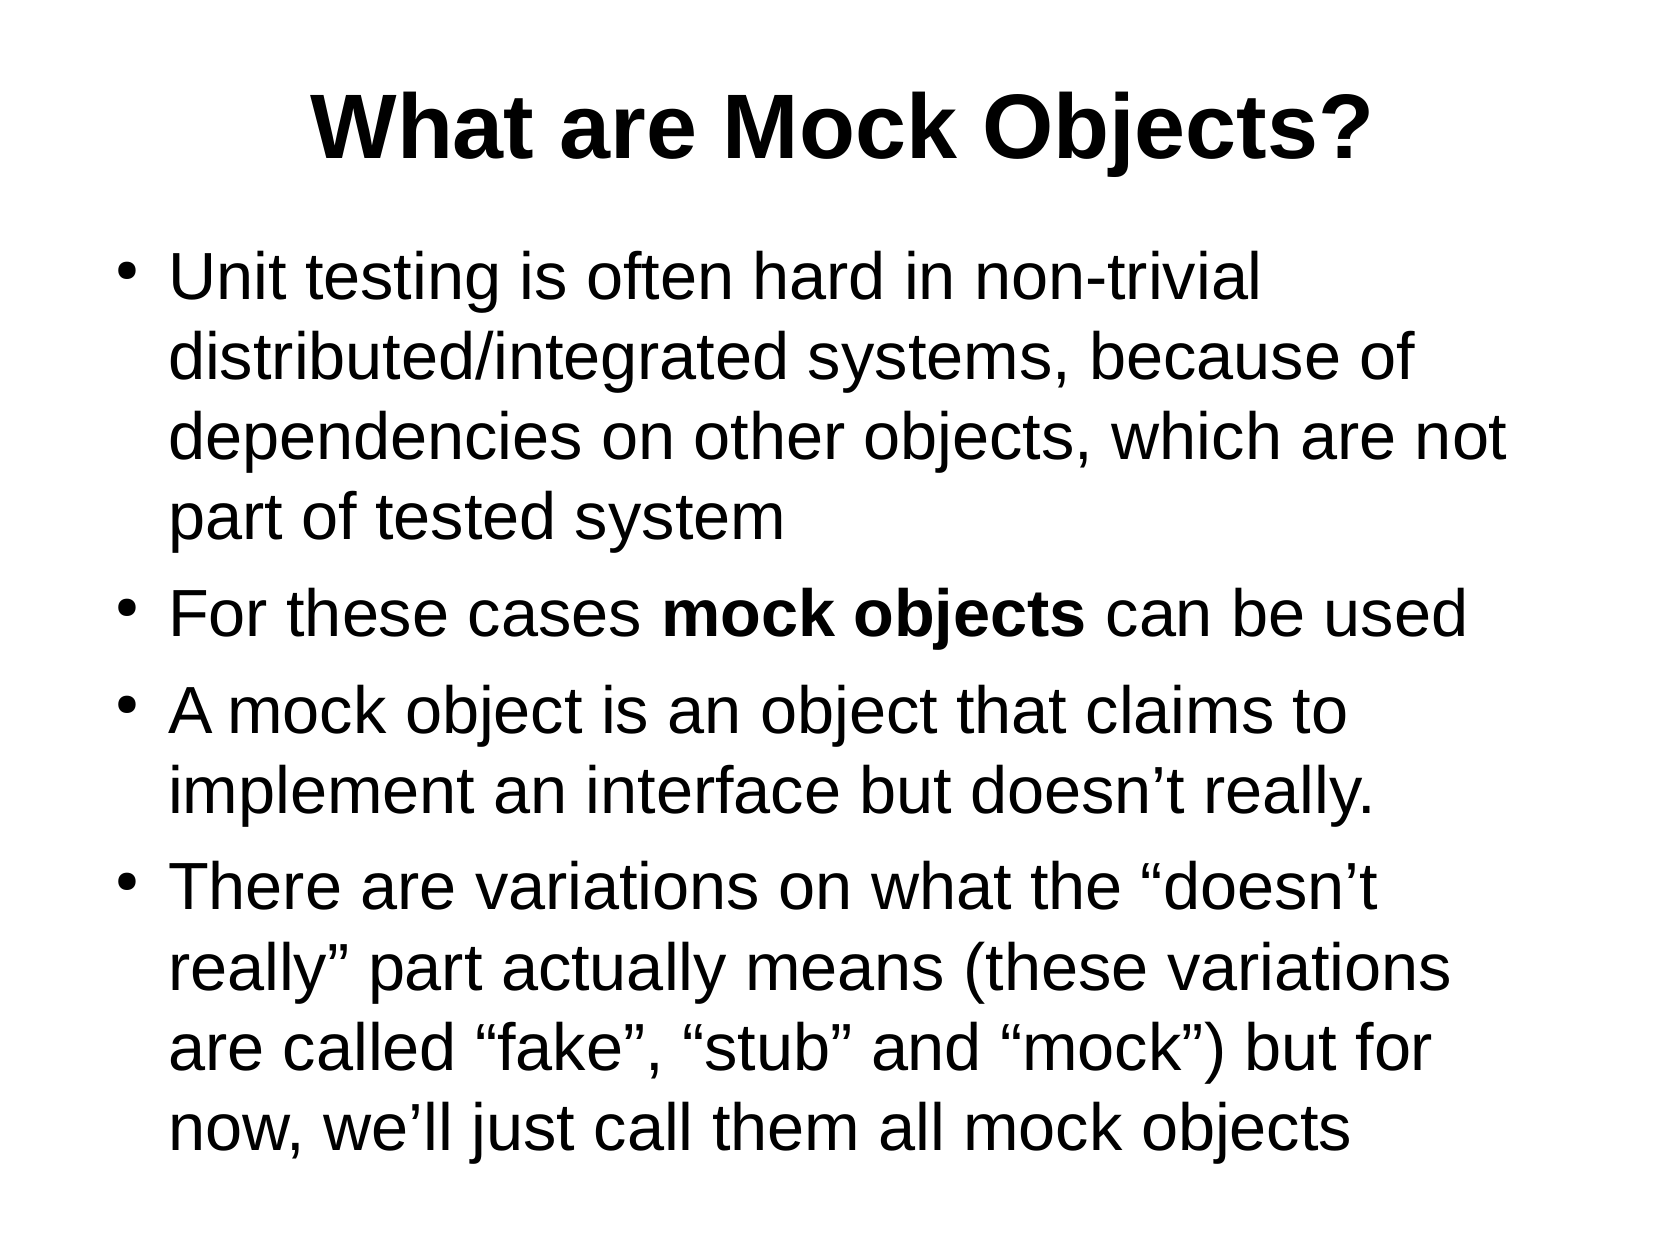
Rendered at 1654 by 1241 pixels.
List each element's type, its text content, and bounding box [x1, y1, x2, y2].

title What are Mock Objects? [82, 49, 1571, 196]
list Unit testing is often hard in non-trivial distributed/integrated systems, because of dependencies on other objects, which are not part of tested system For these cases mock objects can be used A mock object is an object that claims to implement an interface but doesn’t really. There are variations on what the “doesn’t really” part actually means (these variations are called “fake”, “stub” and “mock”) but for now, we’ll just call them all mock objects [82, 225, 1538, 1186]
